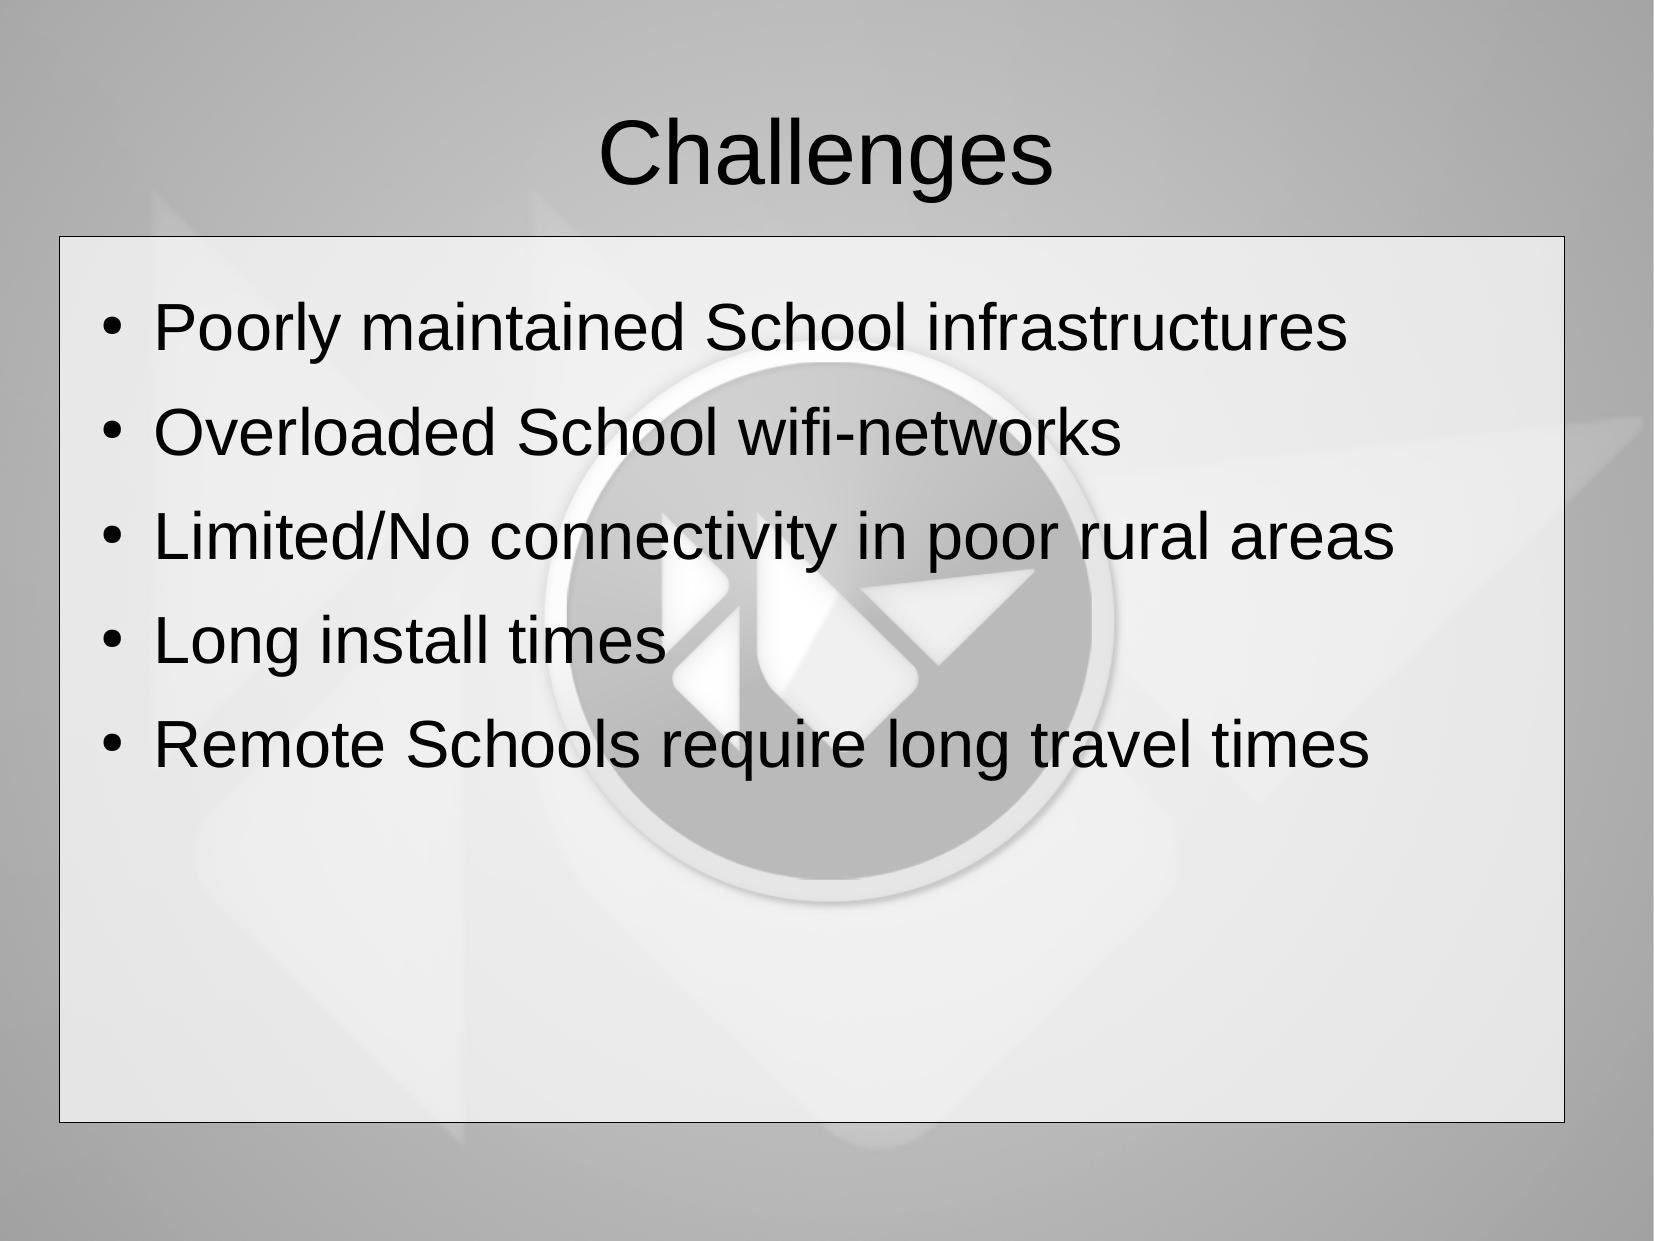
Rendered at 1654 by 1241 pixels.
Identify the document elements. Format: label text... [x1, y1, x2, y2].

text_box [59, 236, 1565, 1123]
title Challenges [82, 49, 1571, 257]
list Poorly maintained School infrastructures Overloaded School wifi-networks Limited/No connectivity in poor rural areas Long install times Remote Schools require long travel times [82, 290, 1571, 1066]
picture [0, 0, 1654, 1241]
